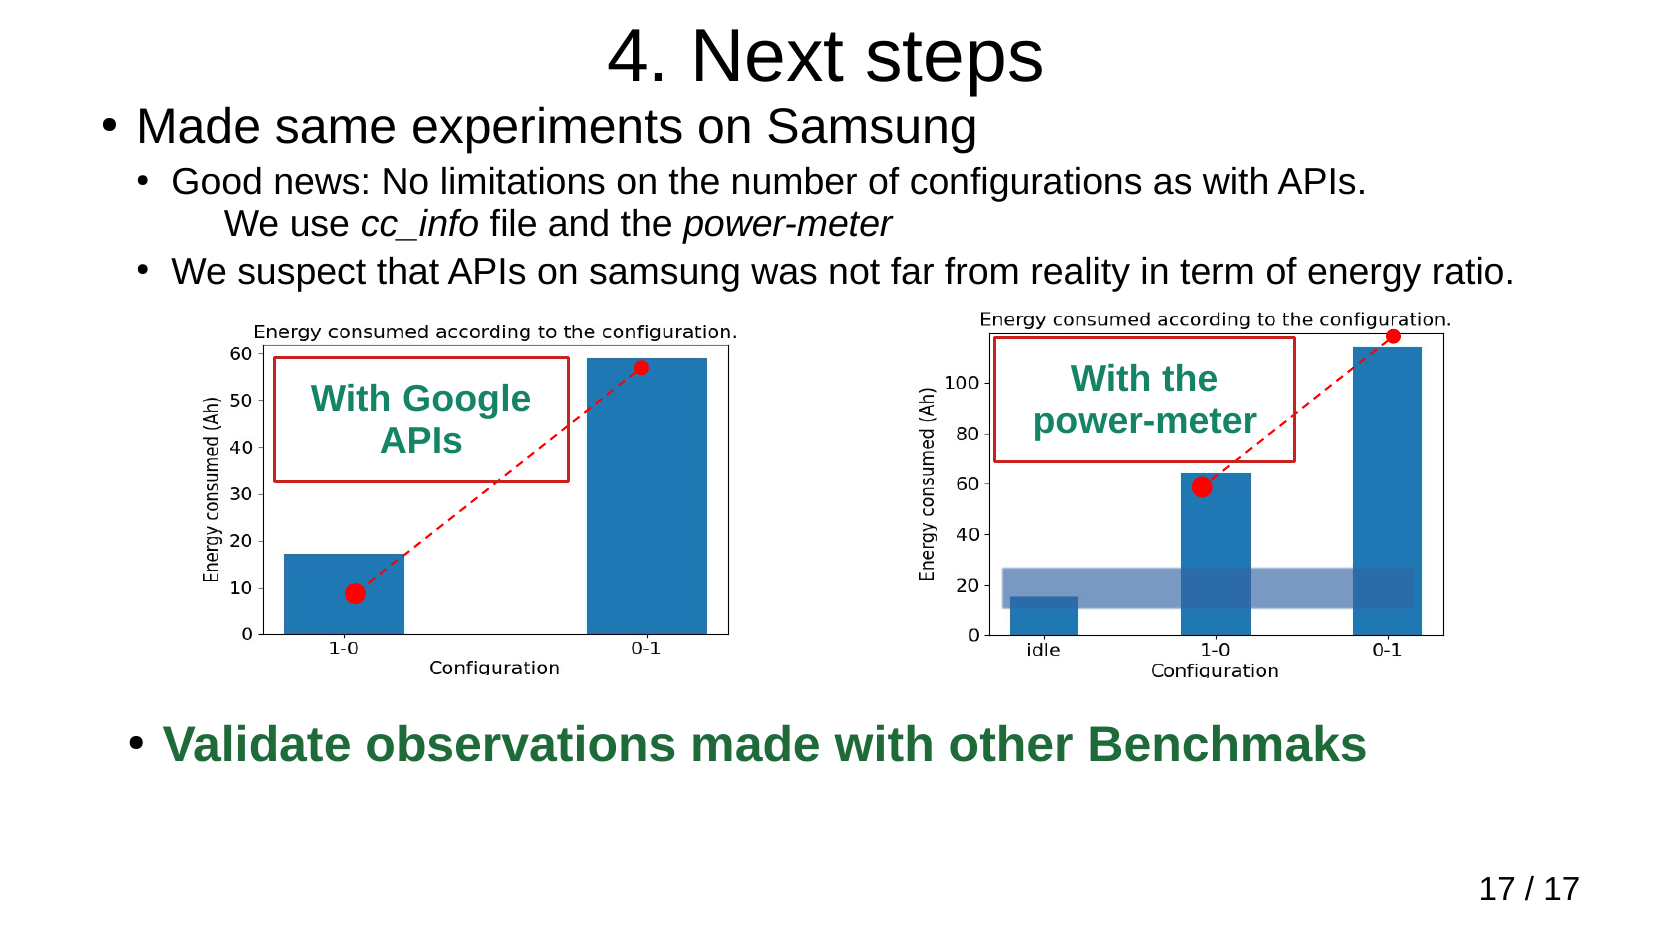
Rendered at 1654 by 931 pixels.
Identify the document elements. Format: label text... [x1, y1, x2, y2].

text_box Validate observations made with other Benchmaks [112, 708, 1576, 818]
text_box [1003, 569, 1413, 608]
title 4. Next steps [57, 0, 1595, 127]
text_box 17 / 17 [1464, 863, 1652, 931]
text_box With Google APIs [274, 357, 569, 482]
text_box With the power-meter [994, 337, 1295, 462]
picture [187, 316, 788, 676]
text_box Made same experiments on Samsung Good news: No limitations on the number of configurations as with APIs. We use cc_info file and the power-meter We suspect that APIs on samsung was not far from reality in term of energy ratio. [100, 75, 1564, 316]
picture [915, 316, 1501, 678]
